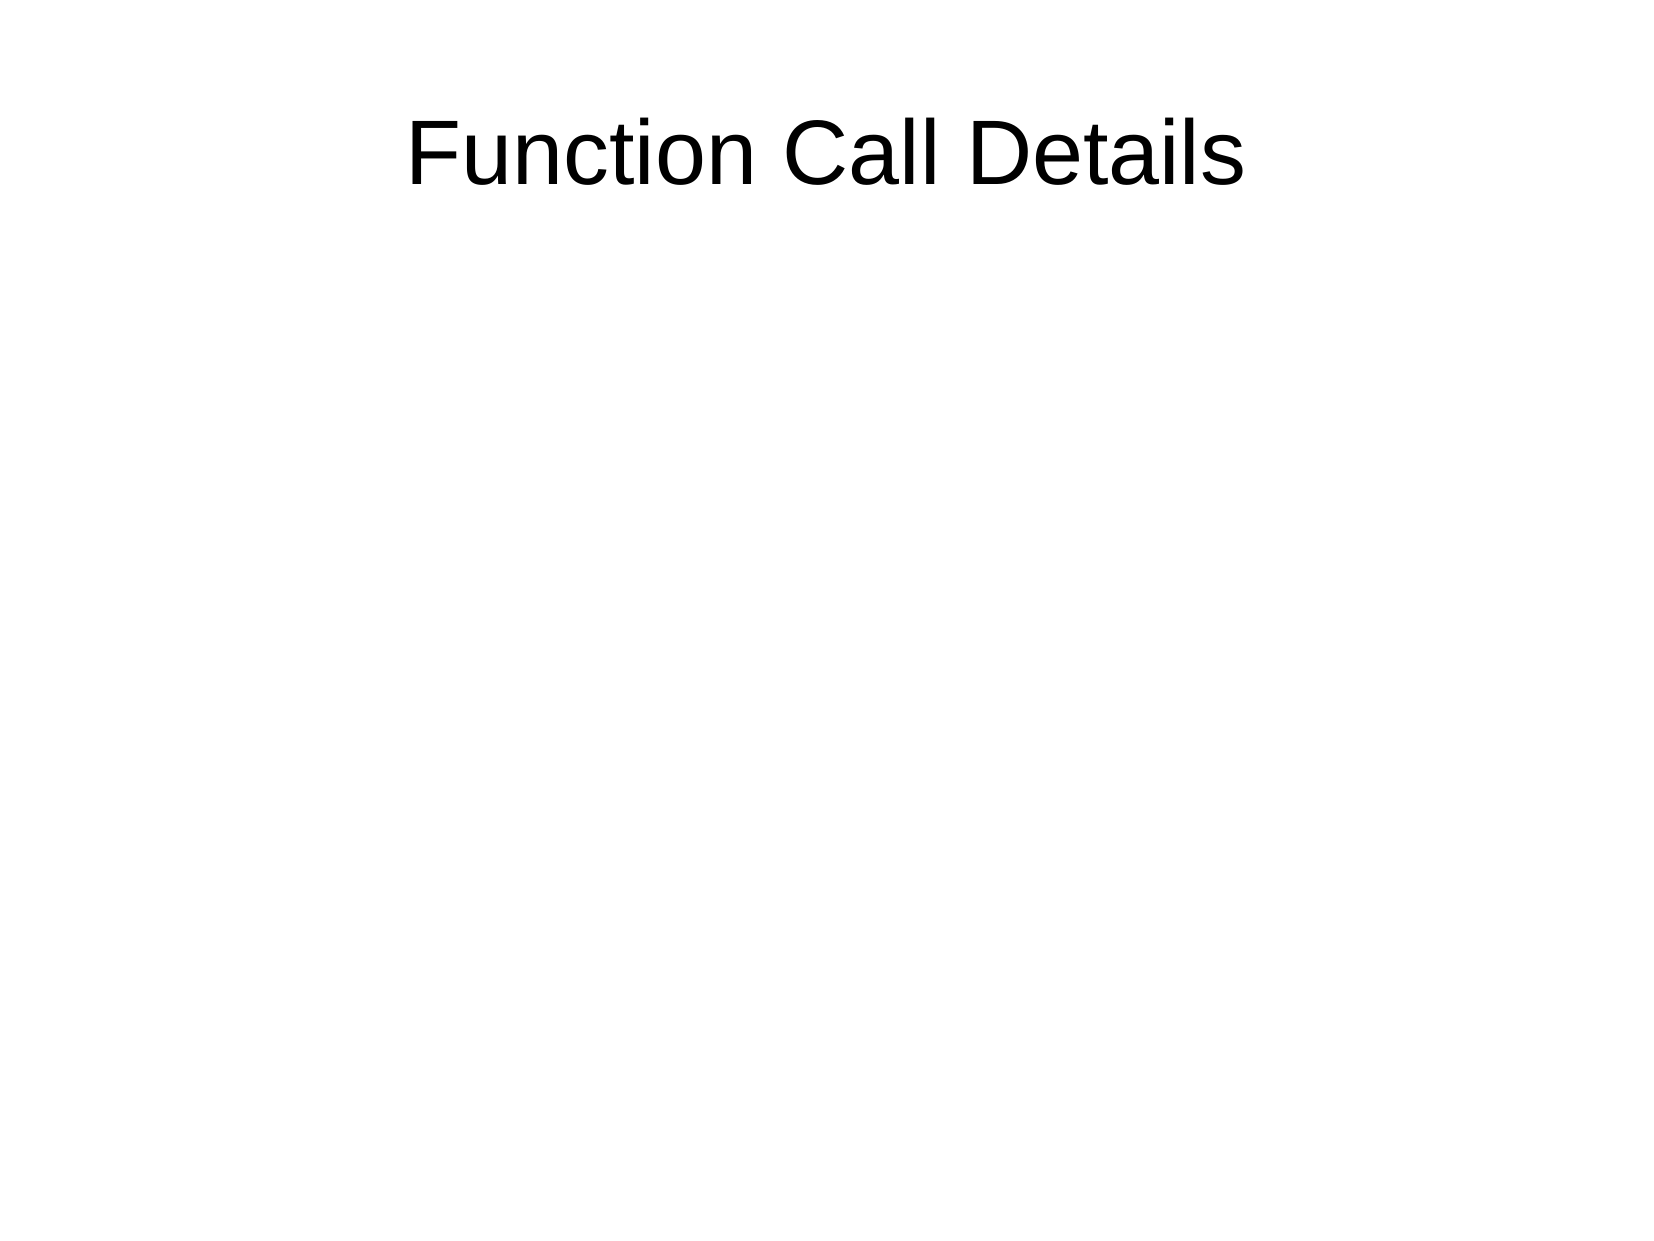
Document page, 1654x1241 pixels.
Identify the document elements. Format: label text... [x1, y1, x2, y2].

title Function Call Details [82, 56, 1571, 250]
